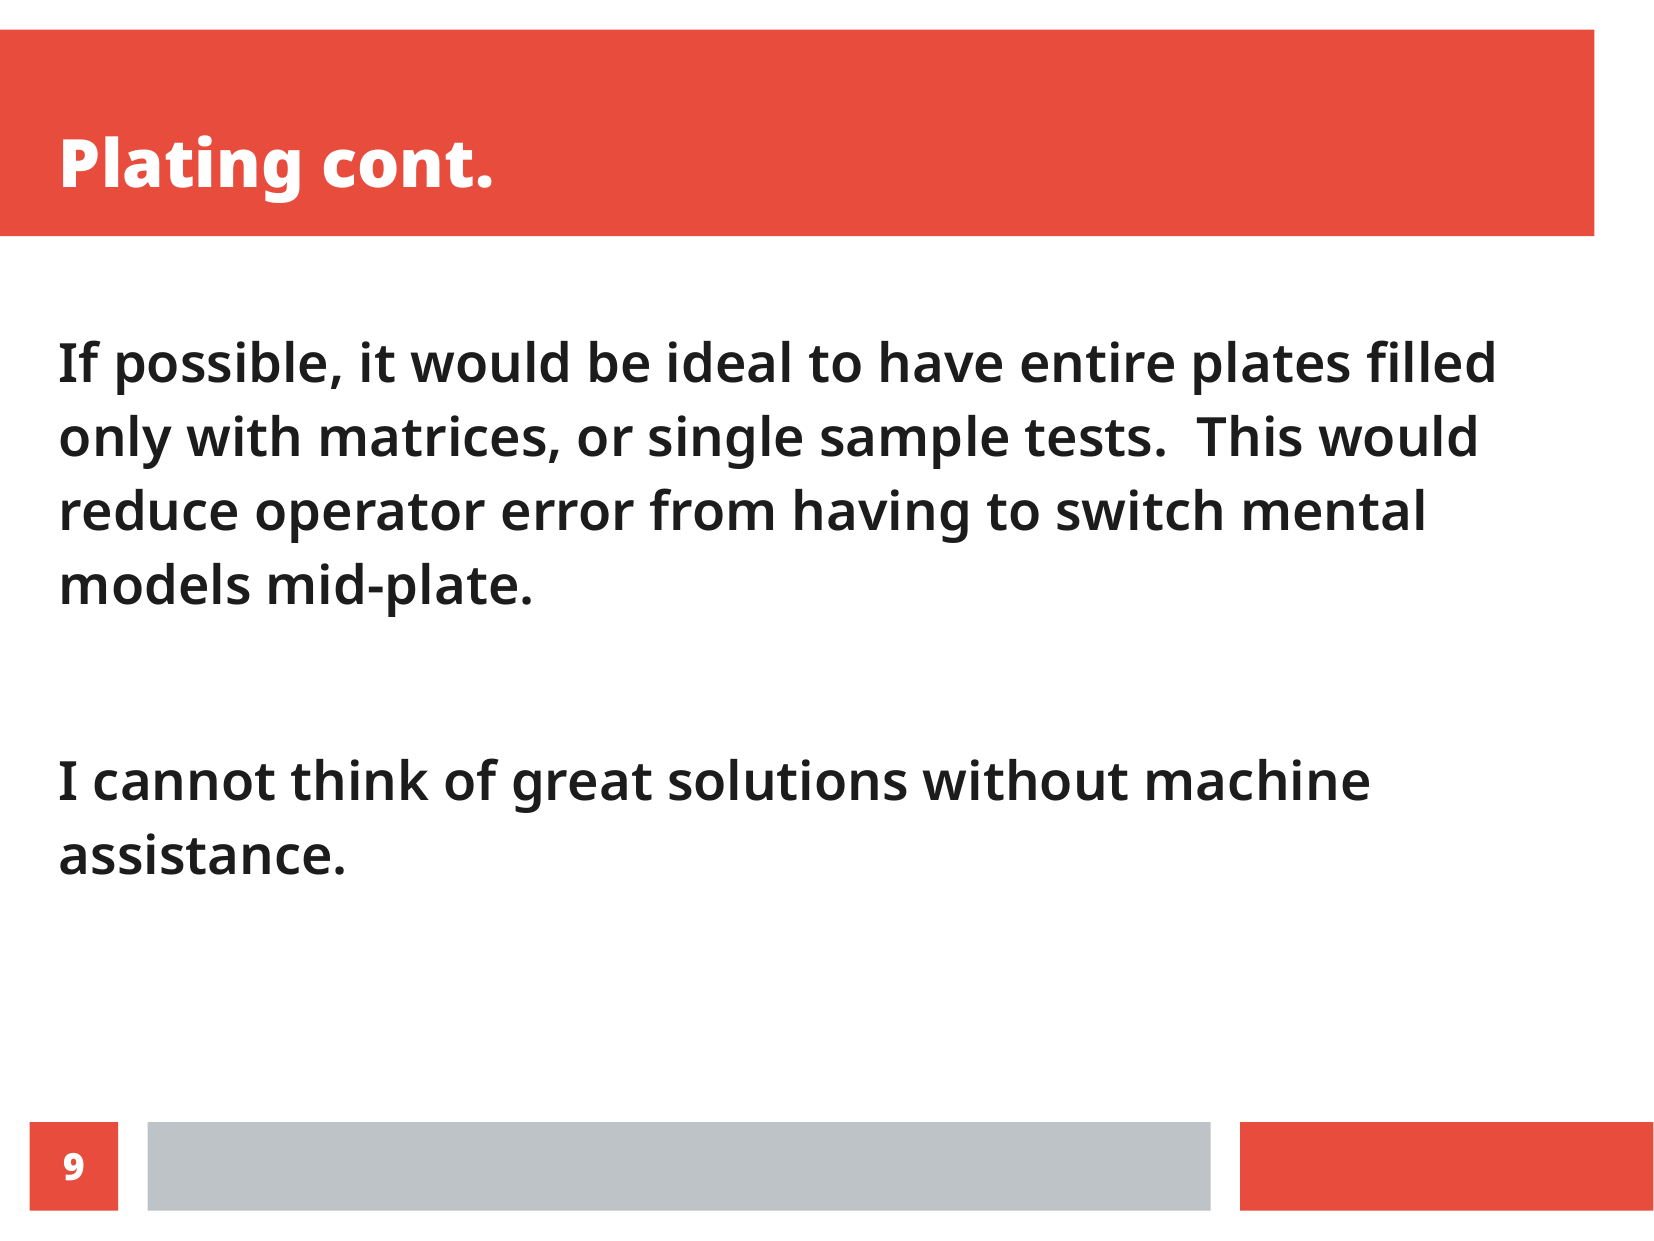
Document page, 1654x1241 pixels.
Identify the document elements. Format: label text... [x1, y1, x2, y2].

list If possible, it would be ideal to have entire plates filled only with matrices, or single sample tests. This would reduce operator error from having to switch mental models mid-plate. I cannot think of great solutions without machine assistance. [59, 324, 1565, 1093]
title Plating cont. [59, 59, 1595, 207]
